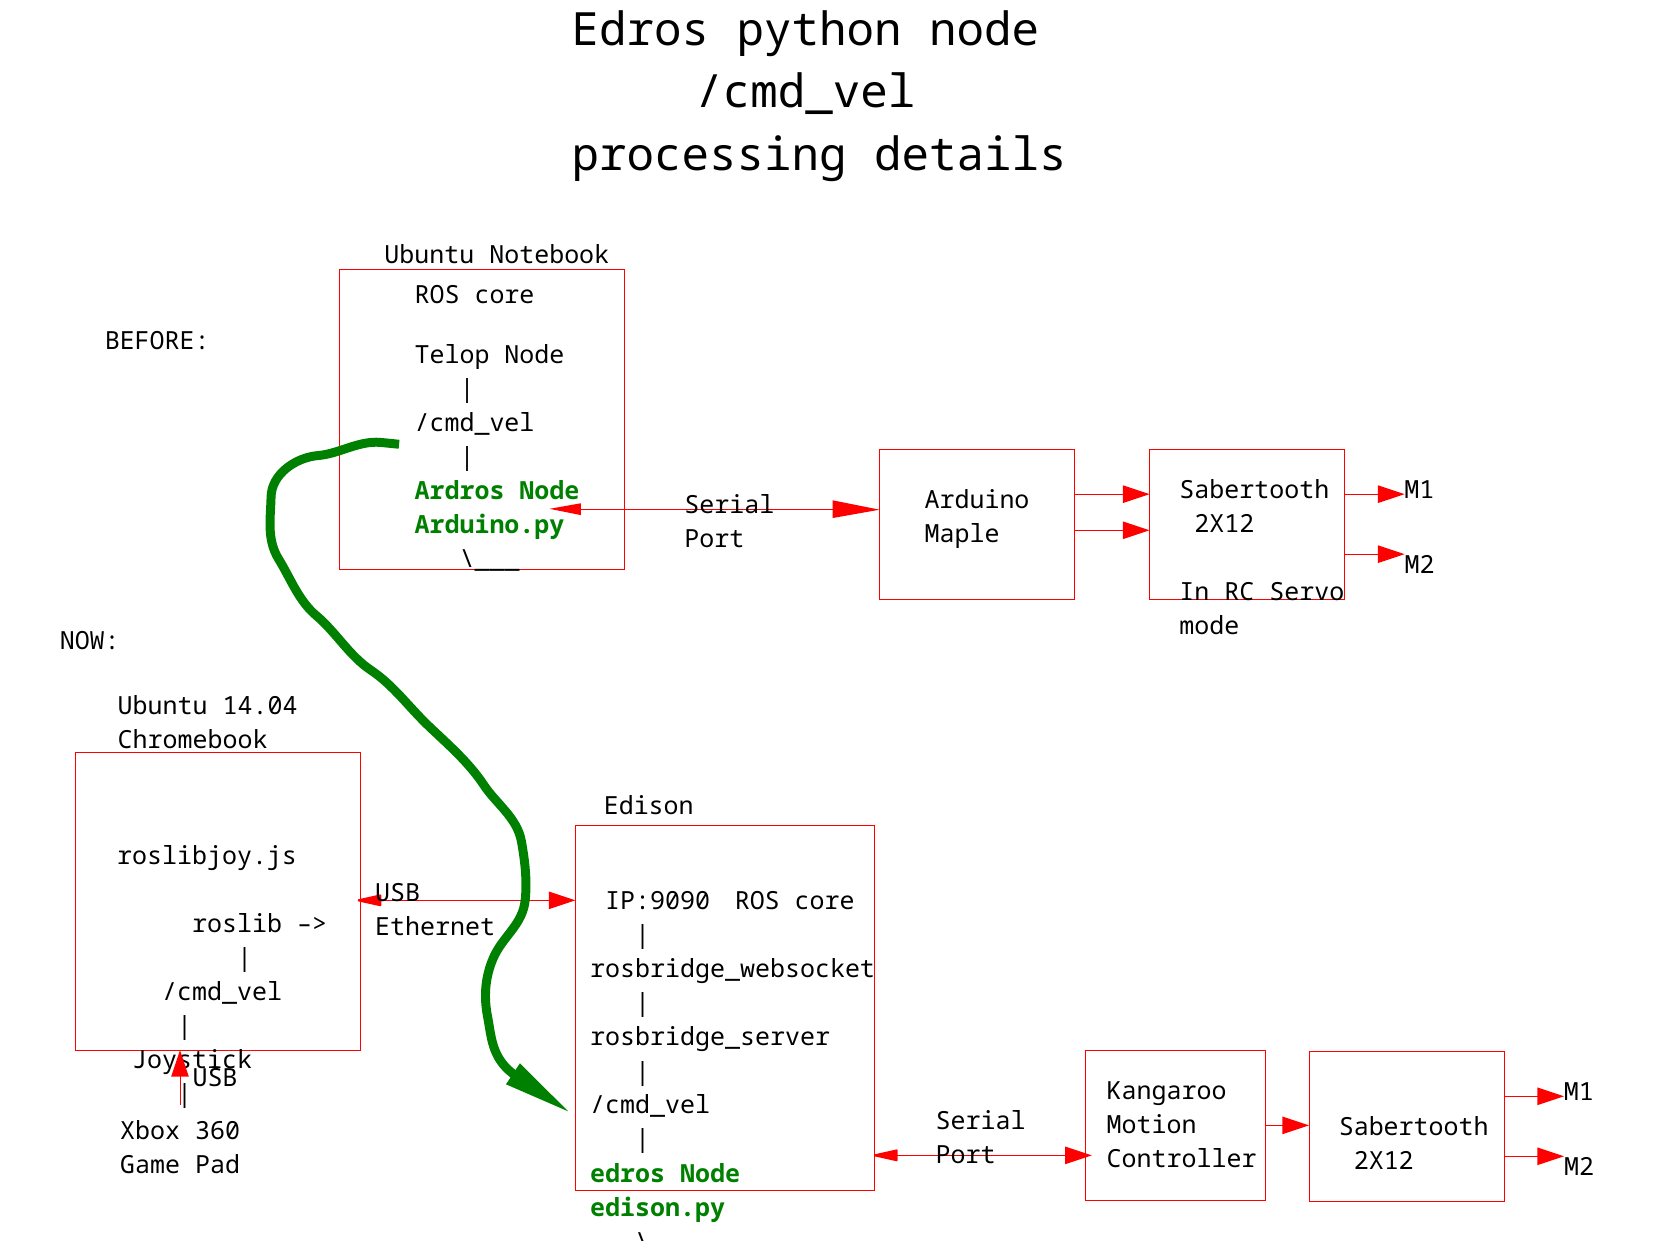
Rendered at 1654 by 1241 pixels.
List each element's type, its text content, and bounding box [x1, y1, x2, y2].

text_box USB Ethernet [360, 866, 511, 941]
text_box M2 [1389, 539, 1450, 584]
text_box Ubuntu 14.04 Chromebook [102, 680, 313, 754]
text_box IP:9090 | rosbridge_websocket | rosbridge_server | /cmd_vel | edros Node edison.py \____________ [575, 875, 891, 1241]
text_box BEFORE: [90, 315, 225, 360]
text_box USB [177, 1052, 253, 1097]
text_box M1 [1389, 464, 1450, 509]
text_box ROS core [399, 274, 550, 314]
text_box M1 [1549, 1066, 1609, 1111]
text_box NOW: [45, 615, 135, 660]
text_box Edison [589, 780, 709, 825]
text_box Arduino Maple [909, 474, 1045, 548]
text_box roslibjoy.js roslib –> | /cmd_vel | Joystick | [102, 830, 342, 1109]
text_box ROS core [720, 875, 870, 920]
text_box Xbox 360 Game Pad [105, 1105, 256, 1179]
text_box Sabertooth 2X12 In RC Servo mode [1164, 464, 1360, 626]
text_box Serial Port [669, 479, 790, 553]
text_box Sabertooth 2X12 [1324, 1101, 1504, 1176]
text_box Telop Node | /cmd_vel | Ardros Node Arduino.py \___ [399, 329, 595, 579]
text_box Ubuntu Notebook [369, 229, 625, 274]
title Edros python node /cmd_vel processing details [75, 9, 1564, 171]
text_box Serial Port [920, 1095, 1041, 1169]
text_box Kangaroo Motion Controller [1091, 1065, 1272, 1169]
text_box M2 [1549, 1141, 1610, 1186]
